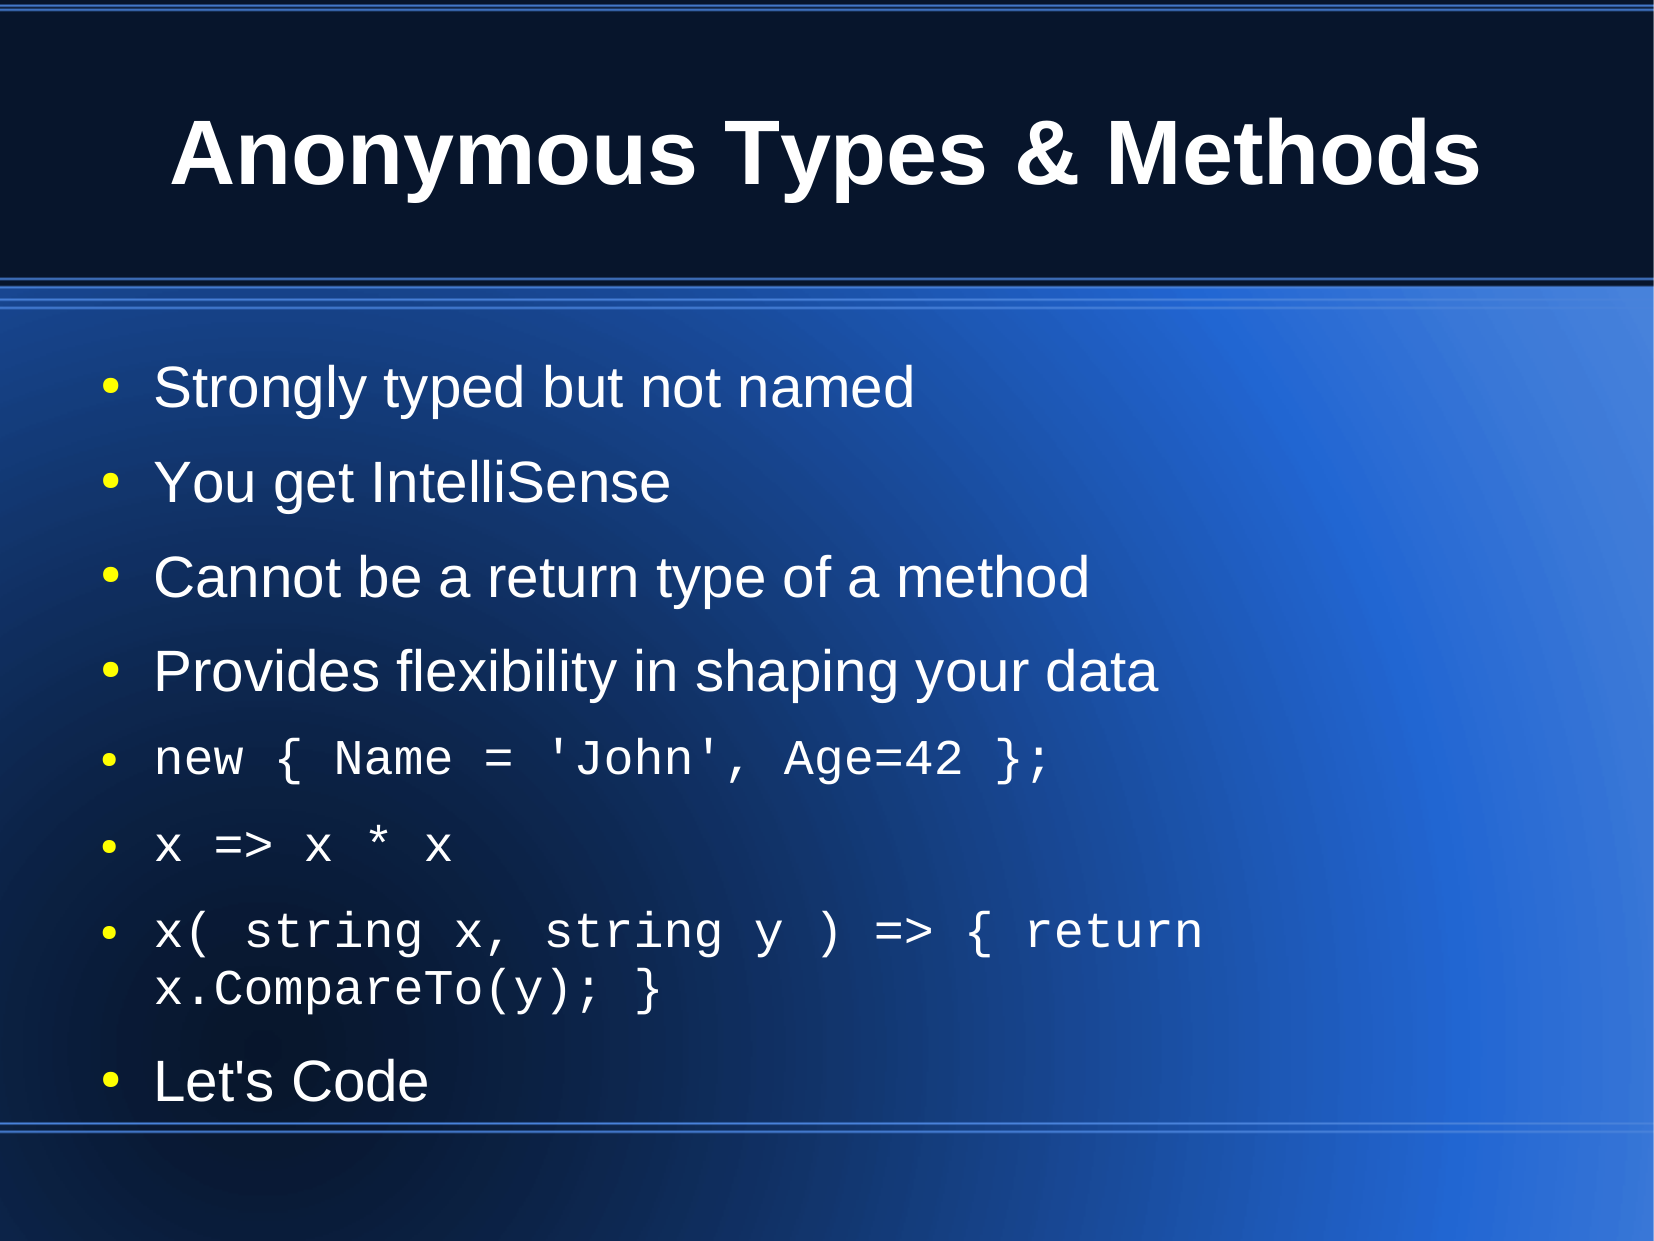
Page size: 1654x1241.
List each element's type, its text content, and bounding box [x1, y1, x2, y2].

picture [0, 0, 1654, 1241]
list Strongly typed but not named You get IntelliSense Cannot be a return type of a method Provides flexibility in shaping your data new { Name = 'John', Age=42 }; x => x * x x( string x, string y ) => { return x.CompareTo(y); } Let's Code [82, 355, 1571, 1101]
title Anonymous Types & Methods [82, 49, 1571, 257]
